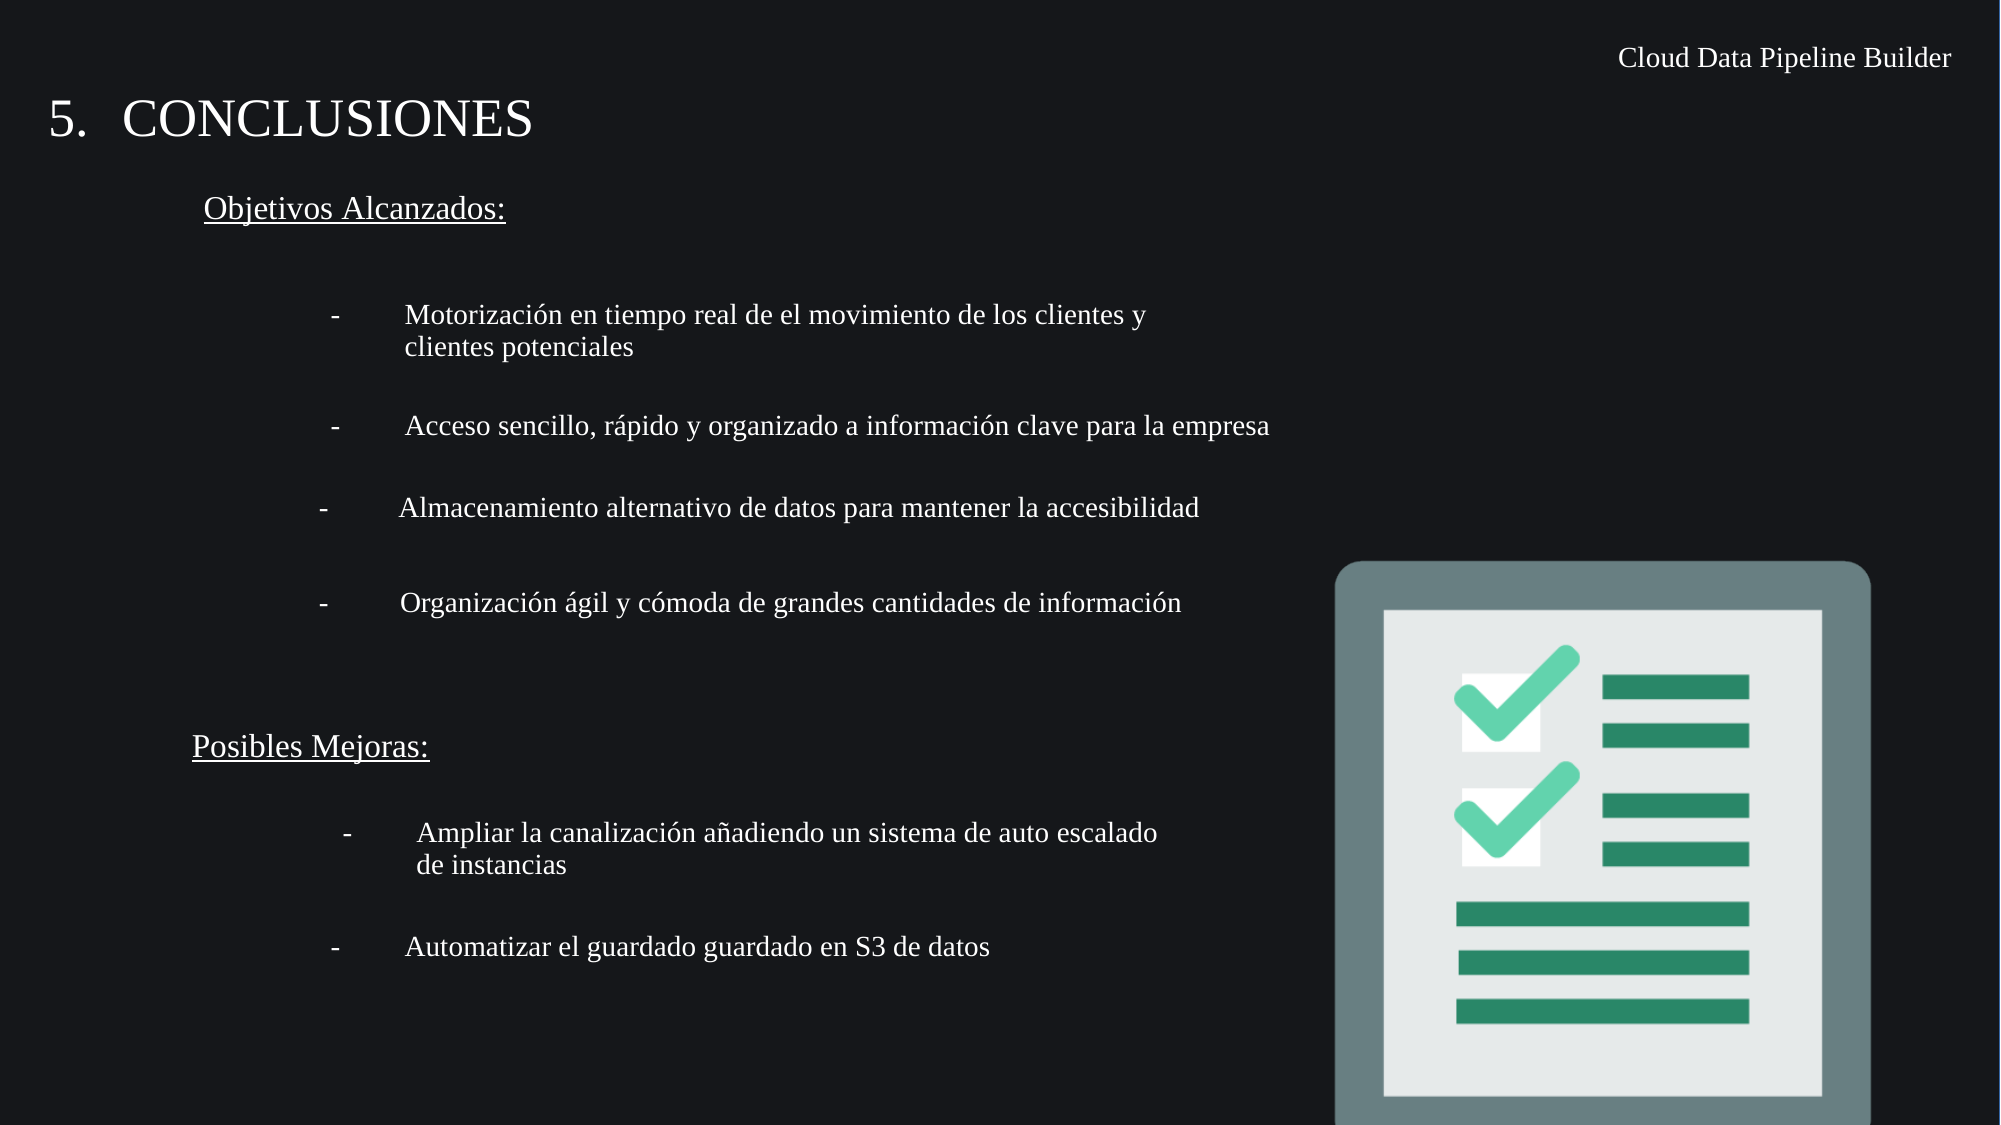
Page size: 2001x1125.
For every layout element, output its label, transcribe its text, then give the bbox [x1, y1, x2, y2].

text_box Objetivos Alcanzados: [188, 182, 1264, 272]
text_box [0, 0, 2000, 1125]
title - Ampliar la canalización añadiendo un sistema de auto escalado de instancias [342, 791, 1170, 906]
title - Acceso sencillo, rápido y organizado a información clave para la empresa [330, 389, 1347, 461]
title - Almacenamiento alternativo de datos para mantener la accesibilidad [318, 472, 1229, 544]
picture [1263, 559, 1943, 1125]
title - Motorización en tiempo real de el movimiento de los clientes y clientes potenciales [330, 295, 1193, 367]
title - Organización ágil y cómoda de grandes cantidades de información [318, 566, 1229, 638]
title Cloud Data Pipeline Builder [1618, 11, 2000, 104]
title 5. CONCLUSIONES [48, 71, 1549, 164]
title - Automatizar el guardado guardado en S3 de datos [330, 889, 1158, 1004]
text_box Posibles Mejoras: [177, 720, 1252, 810]
